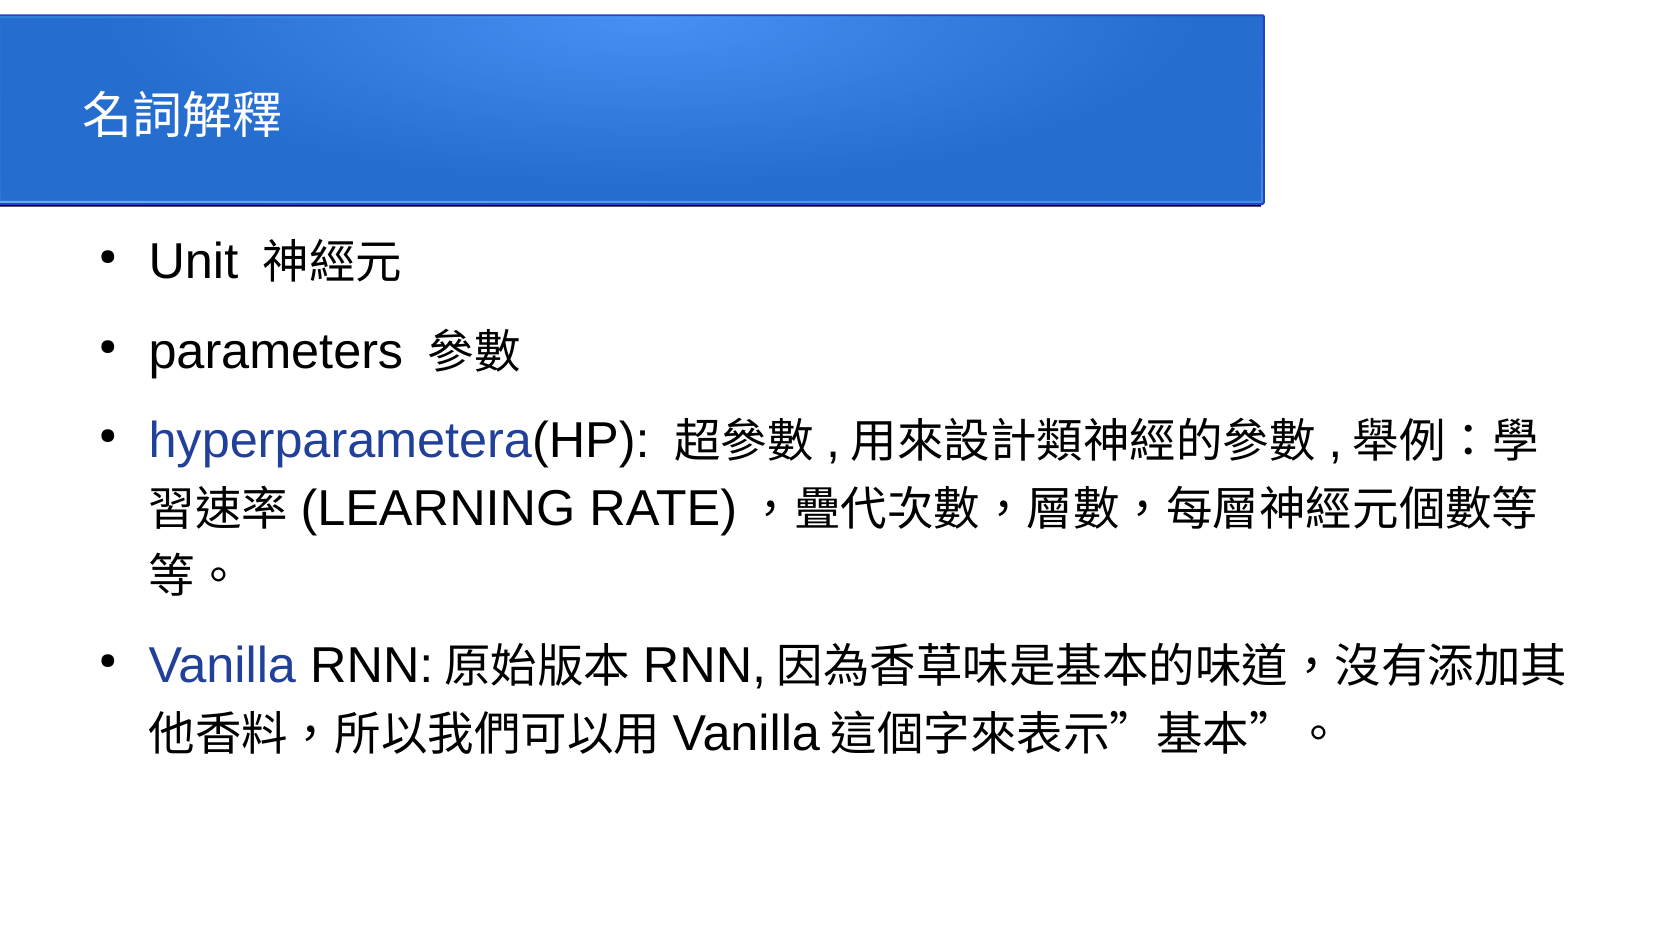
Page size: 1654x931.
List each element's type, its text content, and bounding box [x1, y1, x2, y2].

title 名詞解釋 [82, 35, 1235, 189]
list Unit 神經元 parameters 參數 hyperparametera(HP): 超參數,用來設計類神經的參數,舉例：學習速率(LEARNING RATE)，疊代次數，層數，每層神經元個數等等。 Vanilla RNN:原始版本RNN,因為香草味是基本的味道，沒有添加其他香料，所以我們可以用Vanilla這個字來表示”基本”。 [82, 224, 1571, 764]
